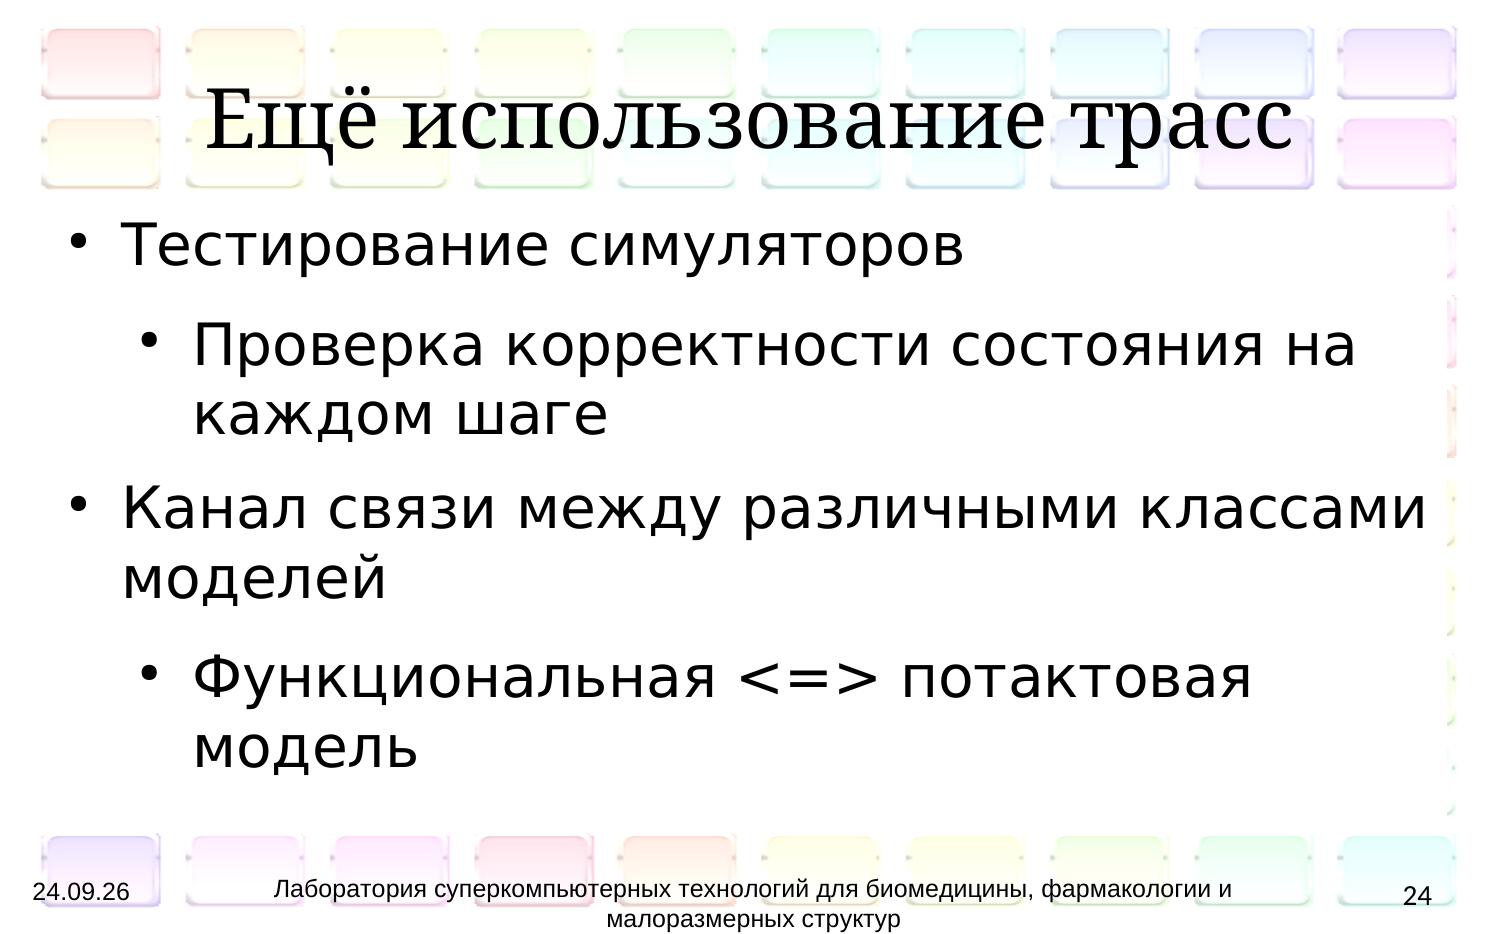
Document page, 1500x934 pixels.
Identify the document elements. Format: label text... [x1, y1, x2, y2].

title Ещё использование трасс [75, 37, 1426, 193]
list Тестирование симуляторов Проверка корректности состояния на каждом шаге Канал связи между различными классами моделей Функциональная <=> потактовая модель [35, 200, 1447, 827]
text_box Лаборатория суперкомпьютерных технологий для биомедицины, фармакологии и малоразмерных структур [171, 864, 1338, 915]
picture [0, 0, 1500, 934]
text_box 25.11.12 [17, 868, 184, 918]
text_box <number> [1387, 868, 1473, 918]
